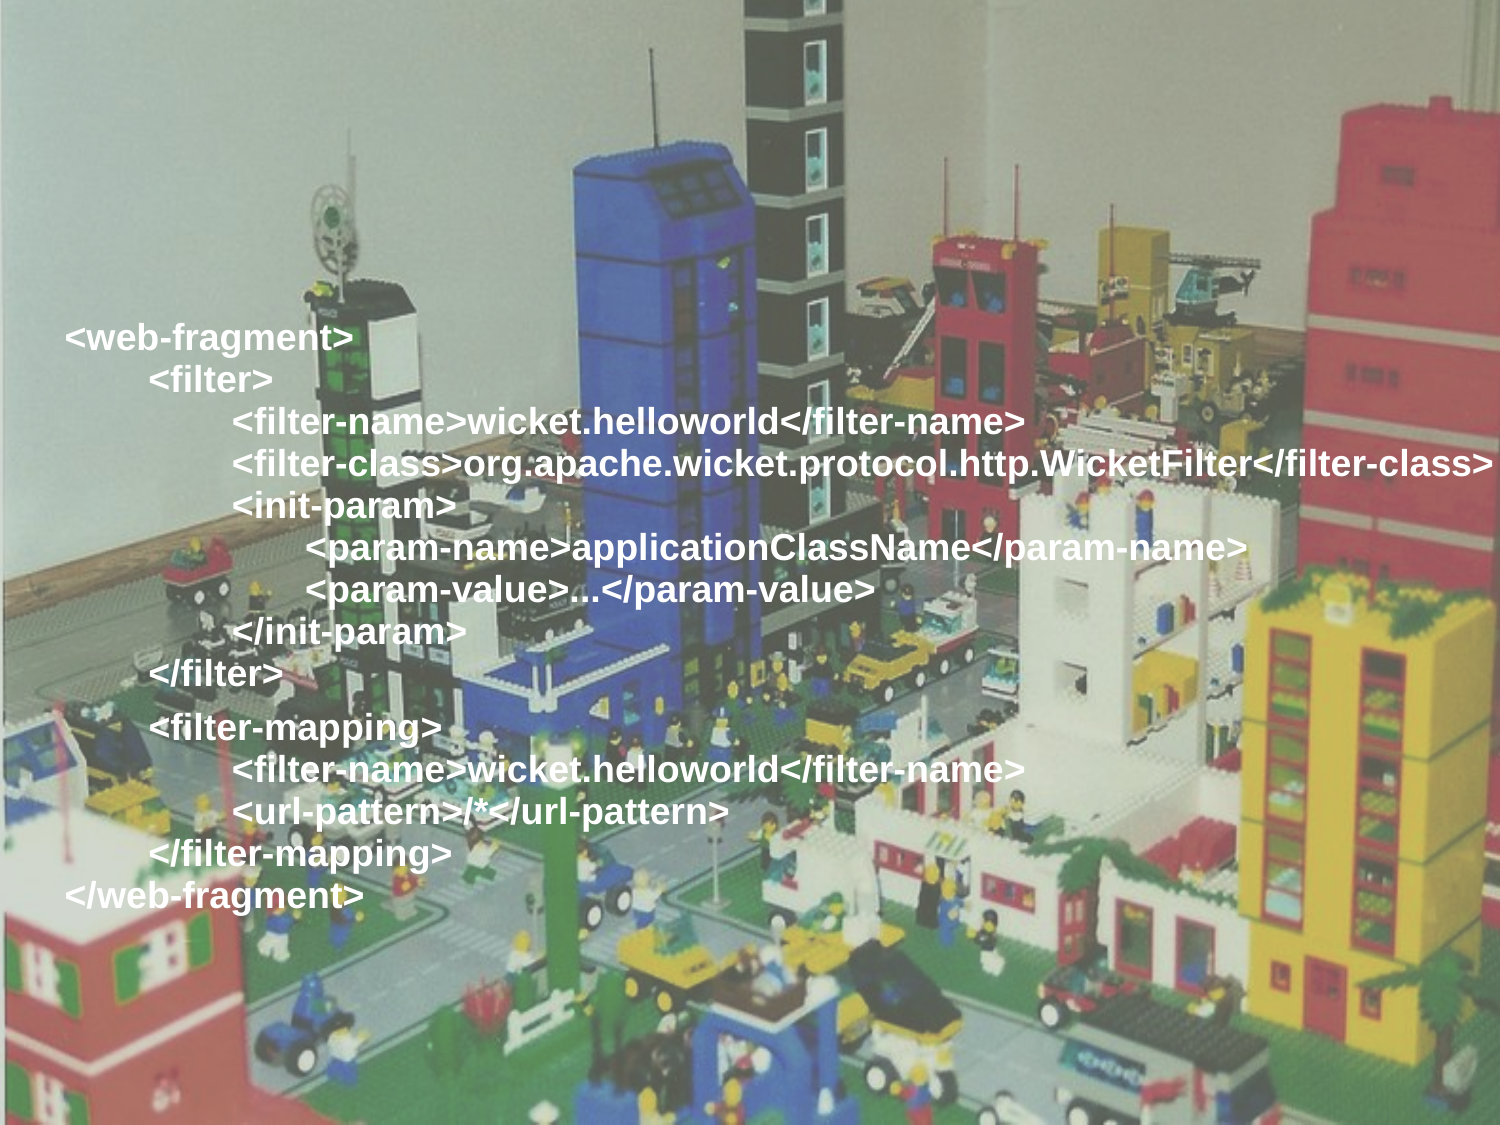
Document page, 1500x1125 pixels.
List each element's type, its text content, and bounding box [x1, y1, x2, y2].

list <web-fragment> <filter> <filter-name>wicket.helloworld</filter-name> <filter-class>org.apache.wicket.protocol.http.WicketFilter</filter-class> <init-param> <param-name>applicationClassName</param-name> <param-value>...</param-value> </init-param> </filter> <filter-mapping> <filter-name>wicket.helloworld</filter-name> <url-pattern>/*</url-pattern> </filter-mapping> </web-fragment> [64, 316, 1500, 935]
text_box [0, 0, 1500, 1125]
